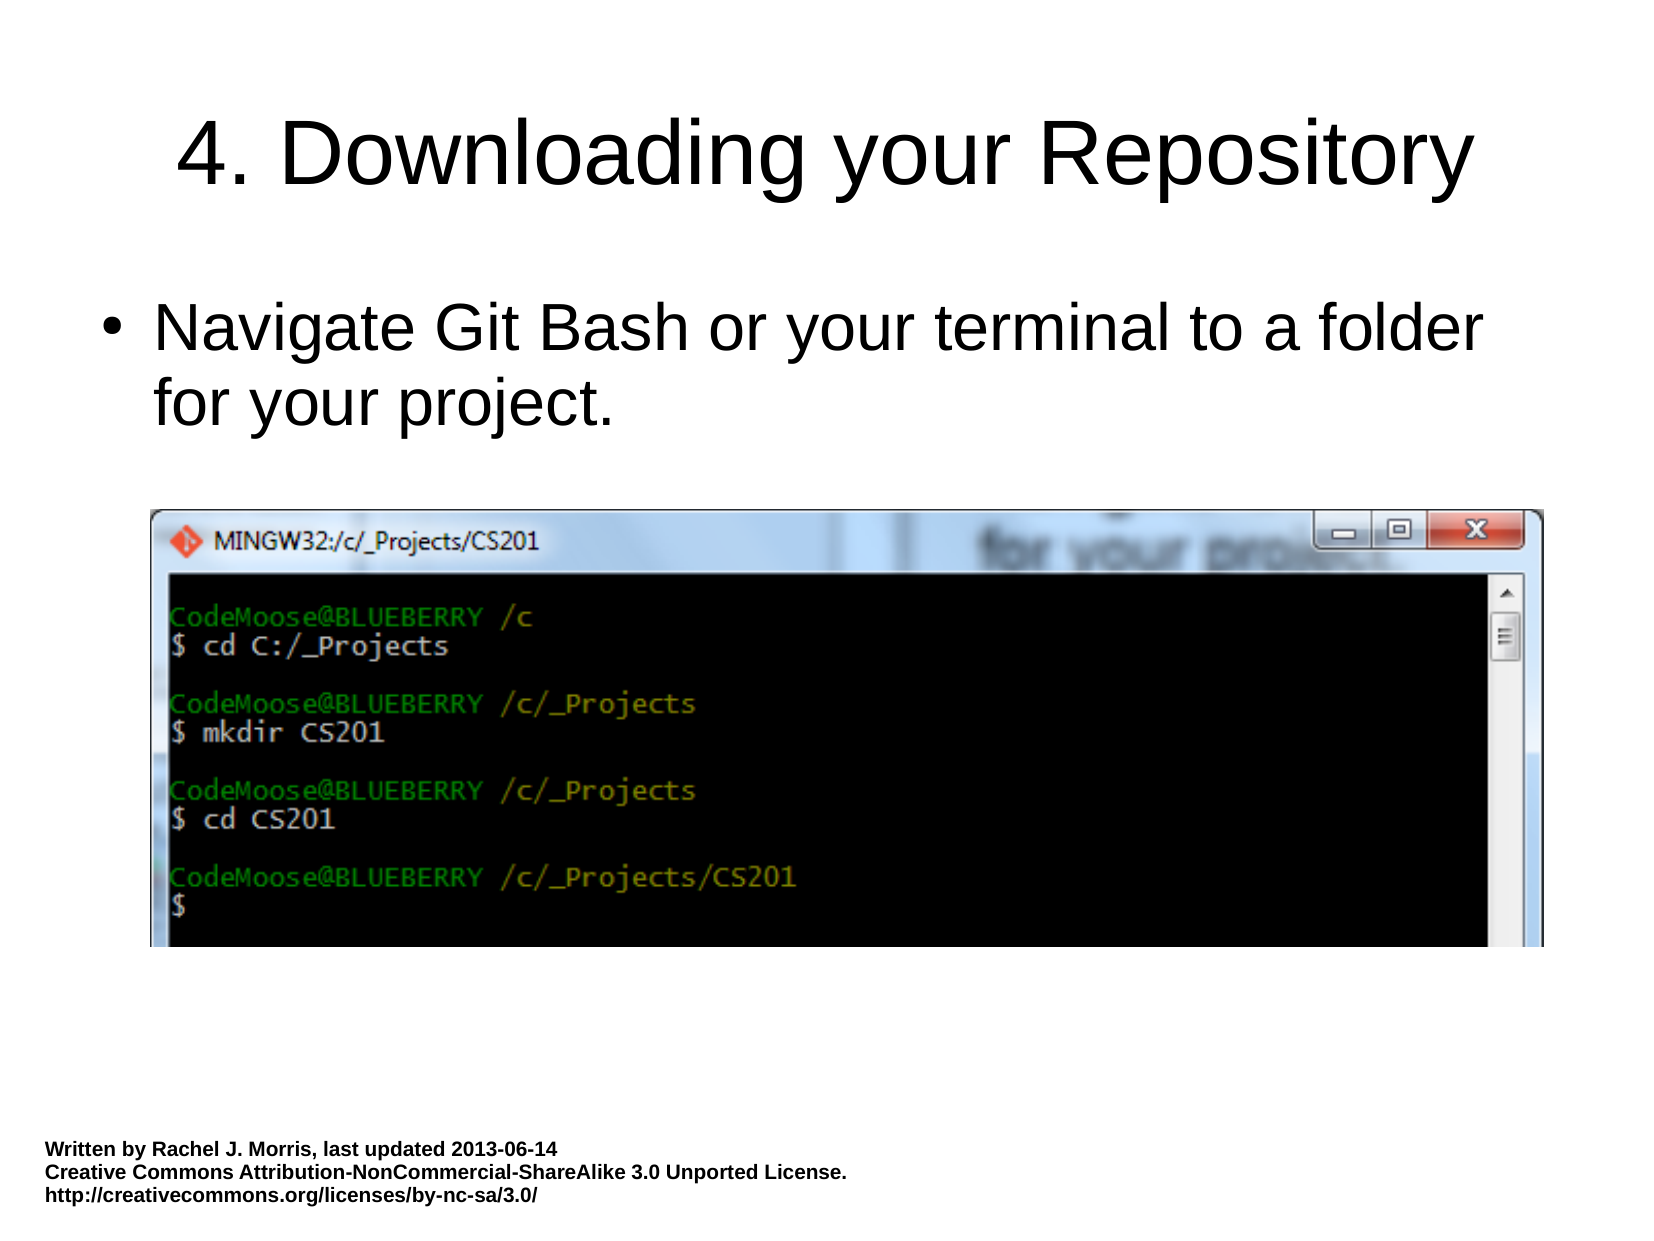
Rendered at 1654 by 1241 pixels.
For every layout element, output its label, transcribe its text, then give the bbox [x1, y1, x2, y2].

picture [150, 509, 1544, 947]
list Navigate Git Bash or your terminal to a folder for your project. [82, 290, 1538, 1010]
title 4. Downloading your Repository [82, 49, 1571, 257]
